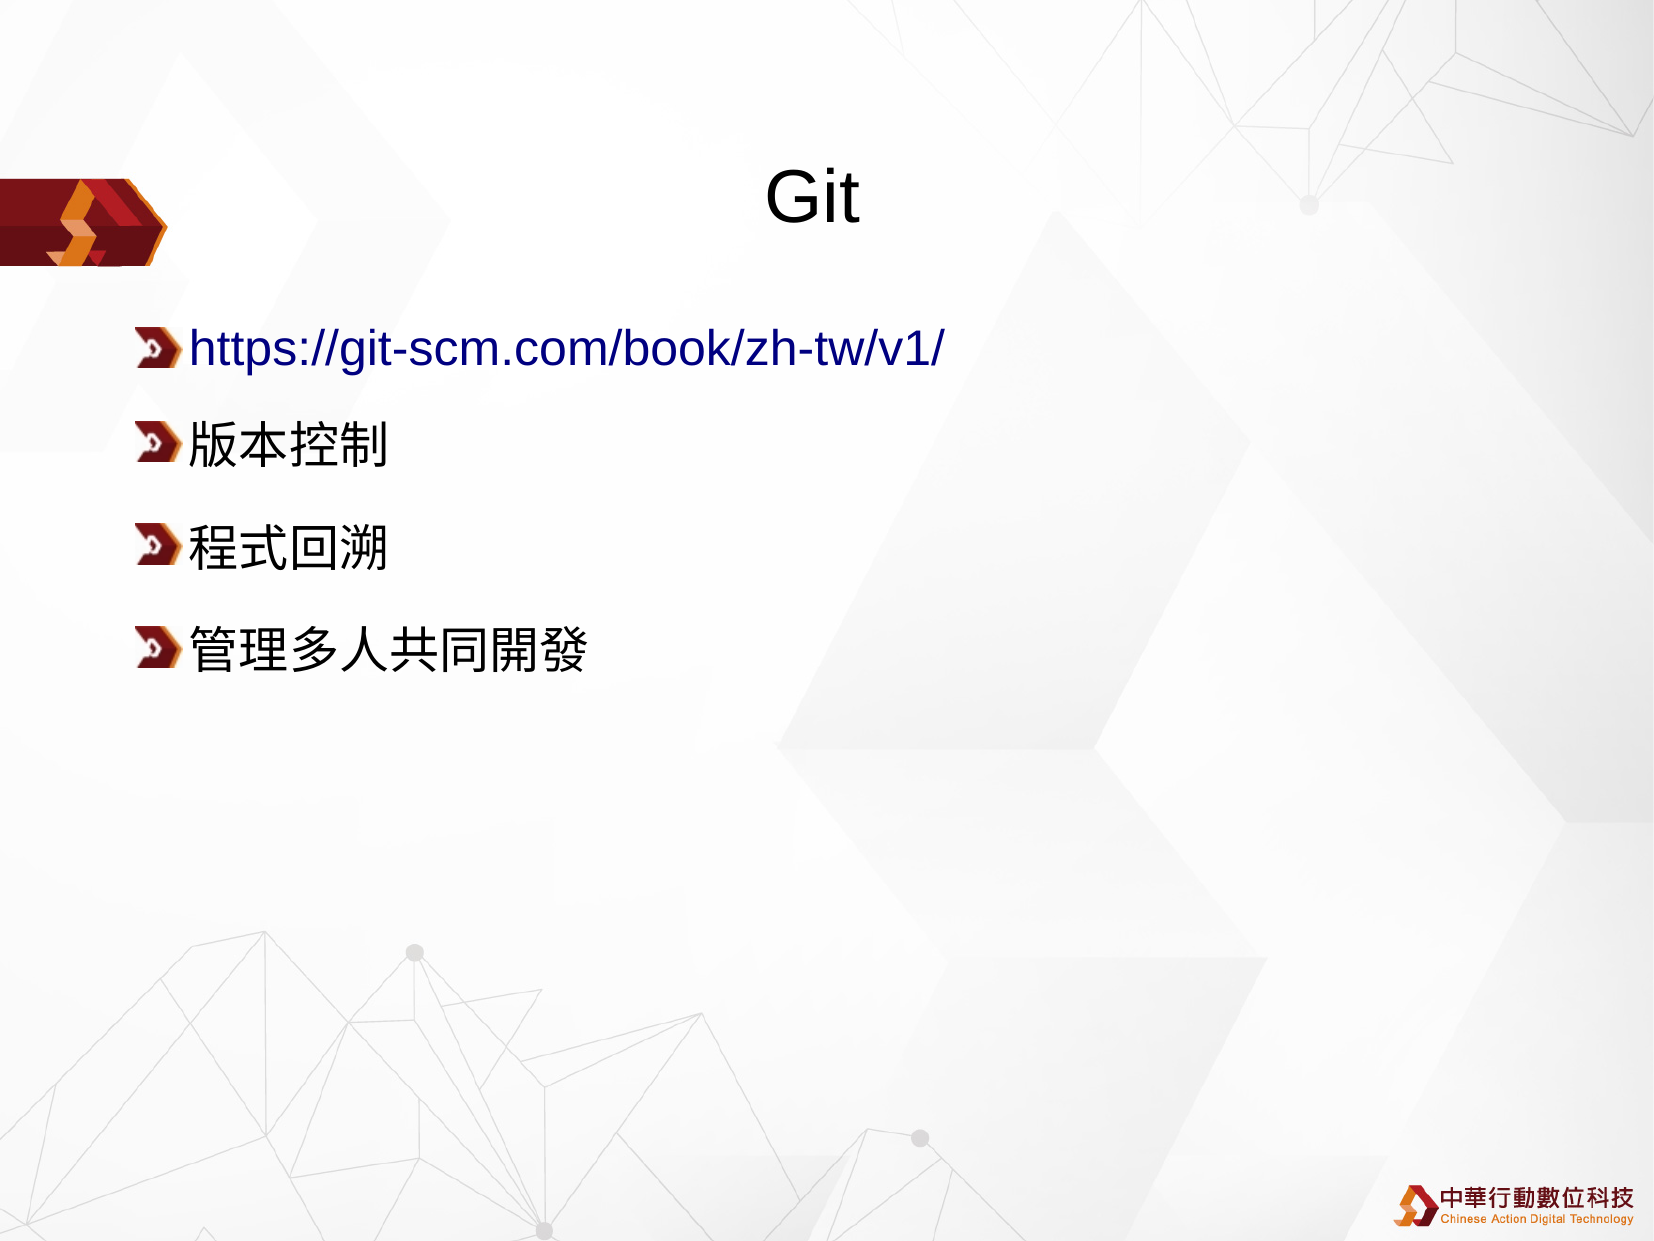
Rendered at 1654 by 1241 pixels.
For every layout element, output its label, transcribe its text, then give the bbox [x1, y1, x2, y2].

picture [0, 0, 1654, 1241]
title Git [118, 112, 1506, 281]
list https://git-scm.com/book/zh-tw/v1/ 版本控制 程式回溯 管理多人共同開發 [118, 319, 1571, 1040]
